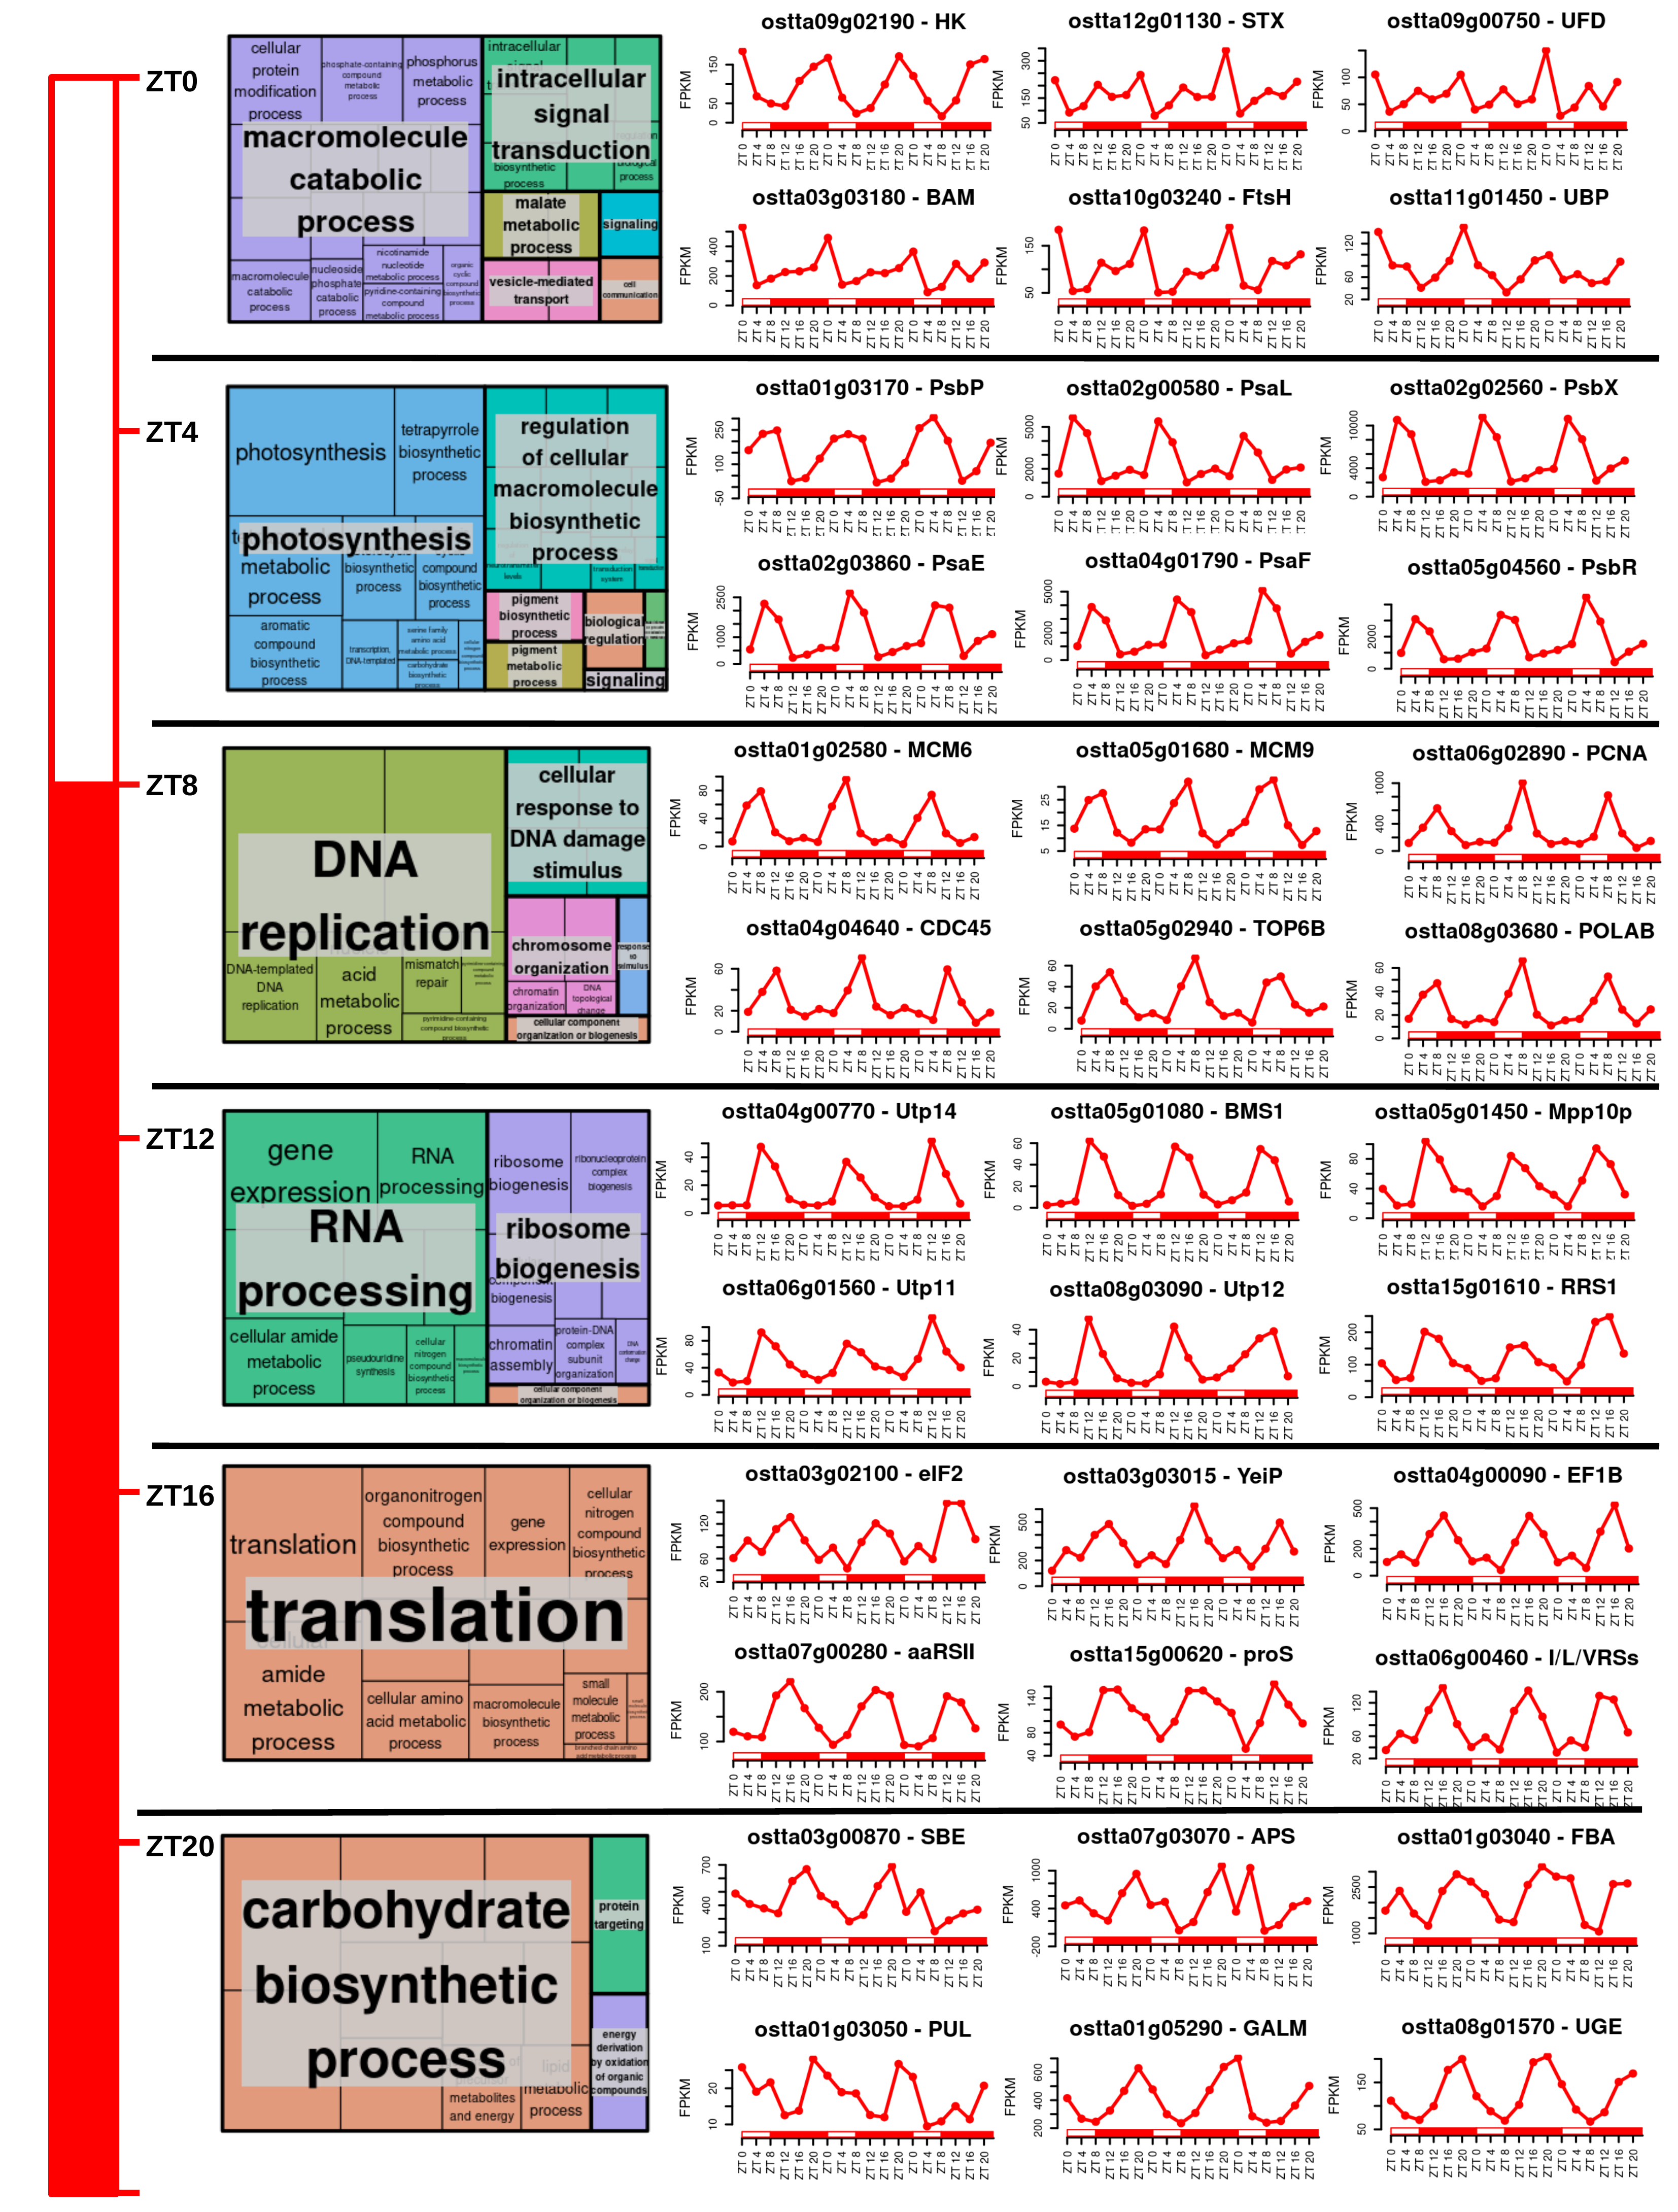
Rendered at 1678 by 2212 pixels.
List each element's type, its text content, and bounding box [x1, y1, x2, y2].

text_box ZT0 [139, 61, 208, 101]
text_box ZT16 [139, 1475, 246, 1549]
picture [75, 0, 1677, 2207]
text_box ZT4 [139, 411, 208, 452]
text_box ZT12 [139, 1118, 246, 1193]
text_box [51, 77, 116, 2194]
text_box ZT20 [139, 1826, 246, 1900]
text_box ZT8 [139, 765, 208, 806]
